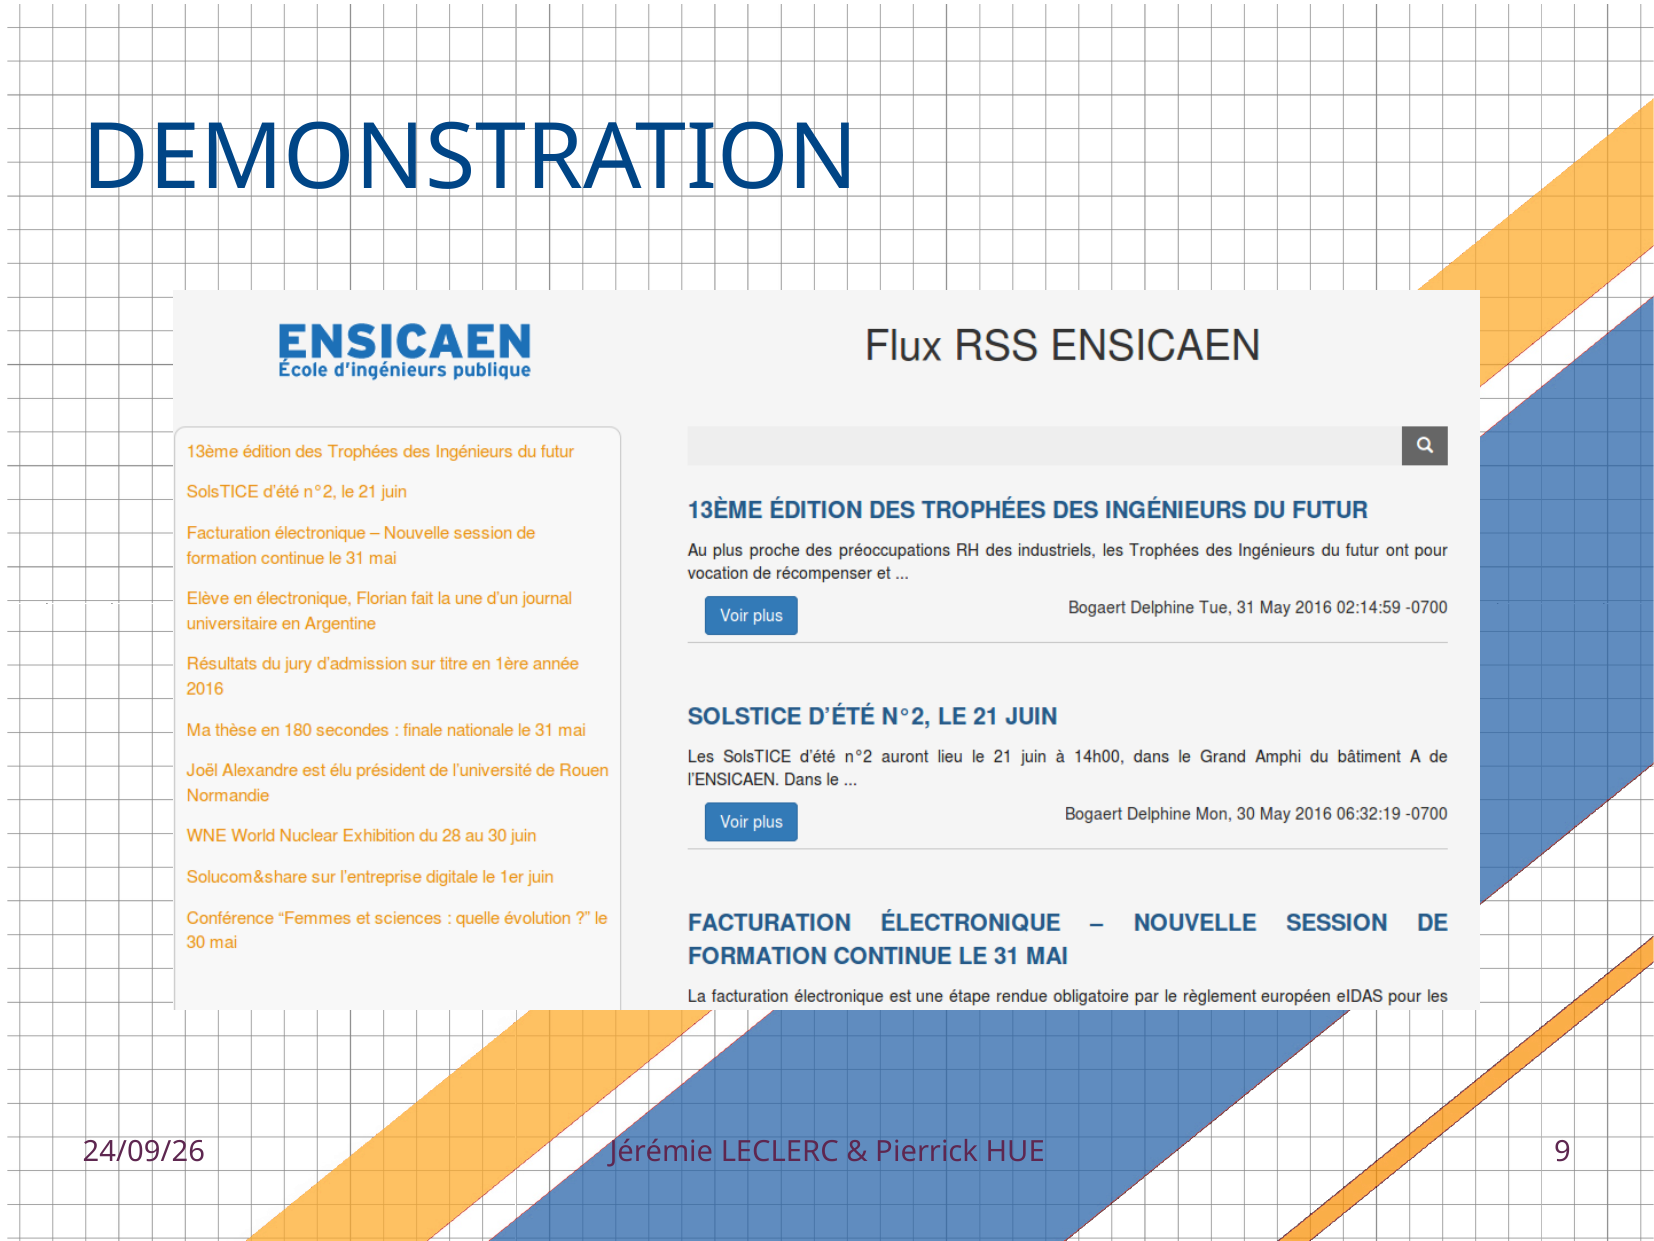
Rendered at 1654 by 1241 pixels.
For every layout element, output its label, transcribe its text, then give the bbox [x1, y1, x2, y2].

title DEMONSTRATION [82, 49, 1571, 257]
picture [7, 4, 1654, 1241]
